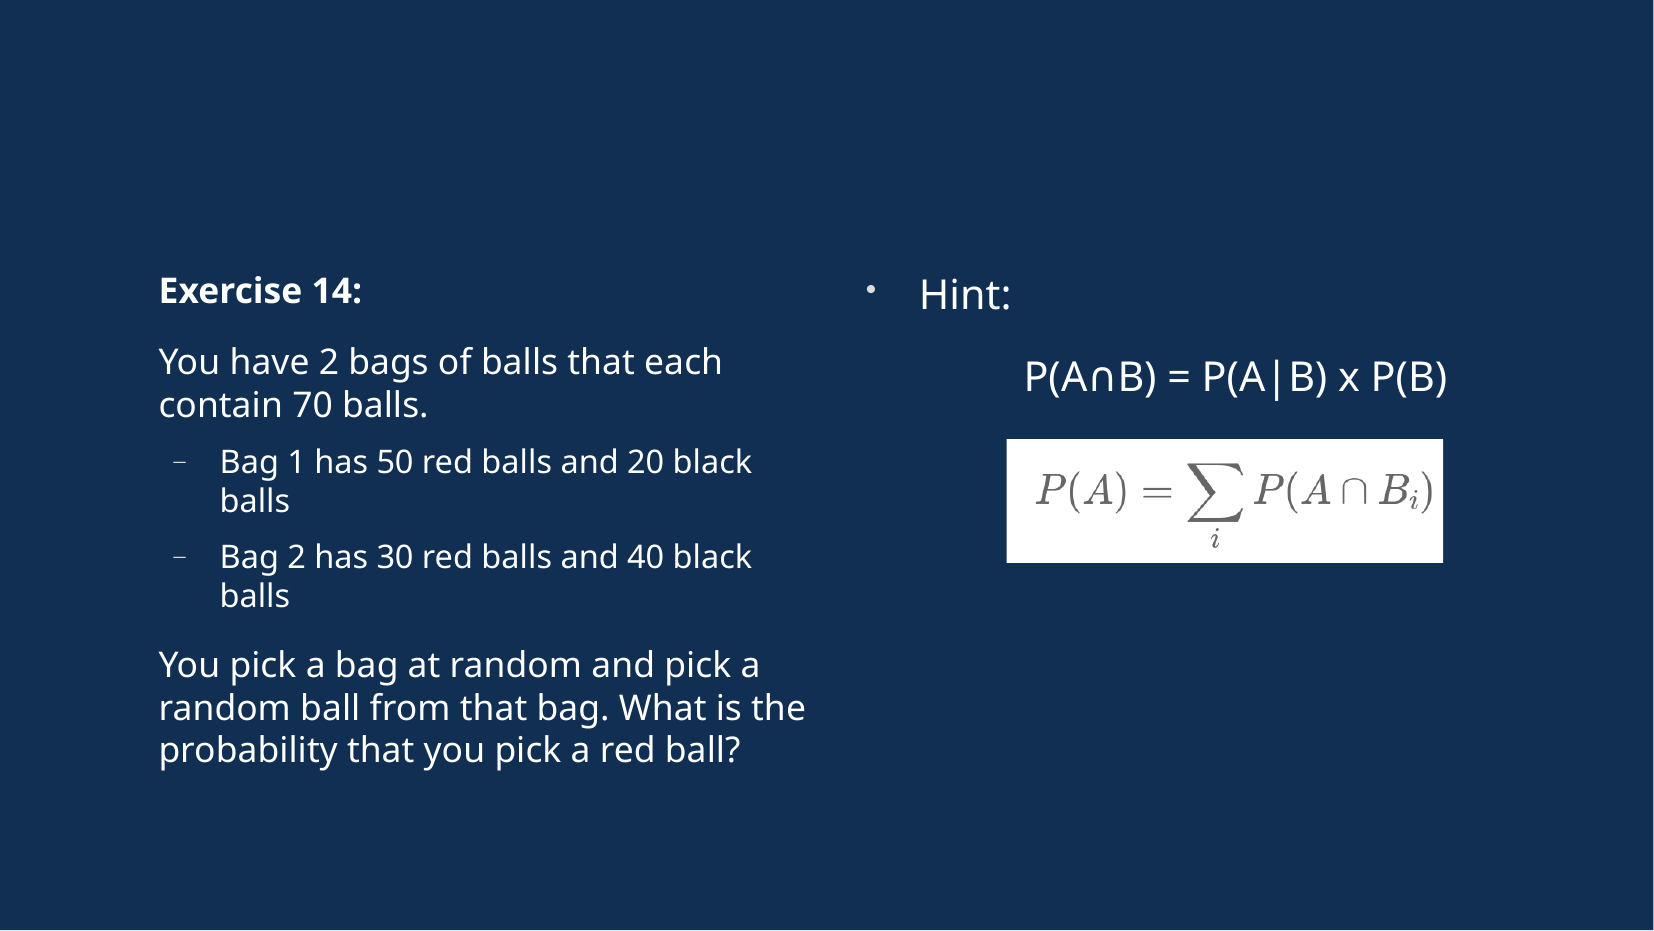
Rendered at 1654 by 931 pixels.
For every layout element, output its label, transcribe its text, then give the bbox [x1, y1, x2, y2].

list Exercise 14: You have 2 bags of balls that each contain 70 balls. Bag 1 has 50 red balls and 20 black balls Bag 2 has 30 red balls and 40 black balls You pick a bag at random and pick a random ball from that bag. What is the probability that you pick a red ball? [97, 268, 813, 806]
list Hint: P(A∩B) = P(A|B) x P(B) [848, 268, 1563, 806]
picture [1006, 439, 1444, 563]
